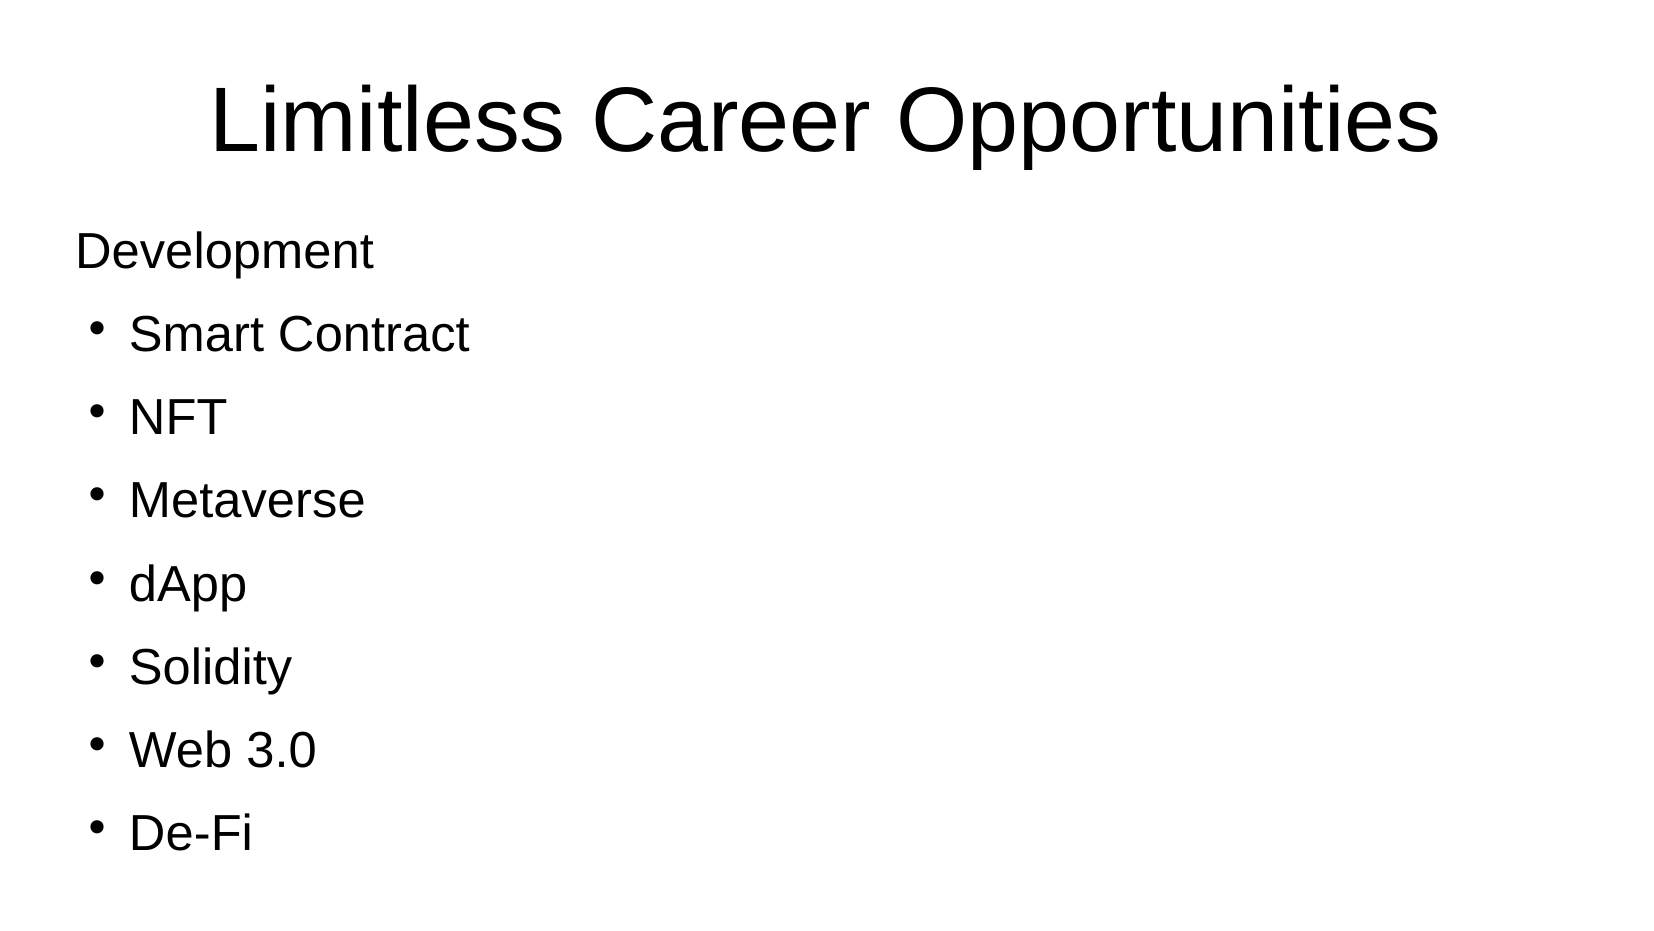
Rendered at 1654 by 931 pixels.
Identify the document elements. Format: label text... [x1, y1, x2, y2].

list Development Smart Contract NFT Metaverse dApp Solidity Web 3.0 De-Fi [75, 217, 1653, 862]
title Limitless Career Opportunities [82, 37, 1571, 192]
